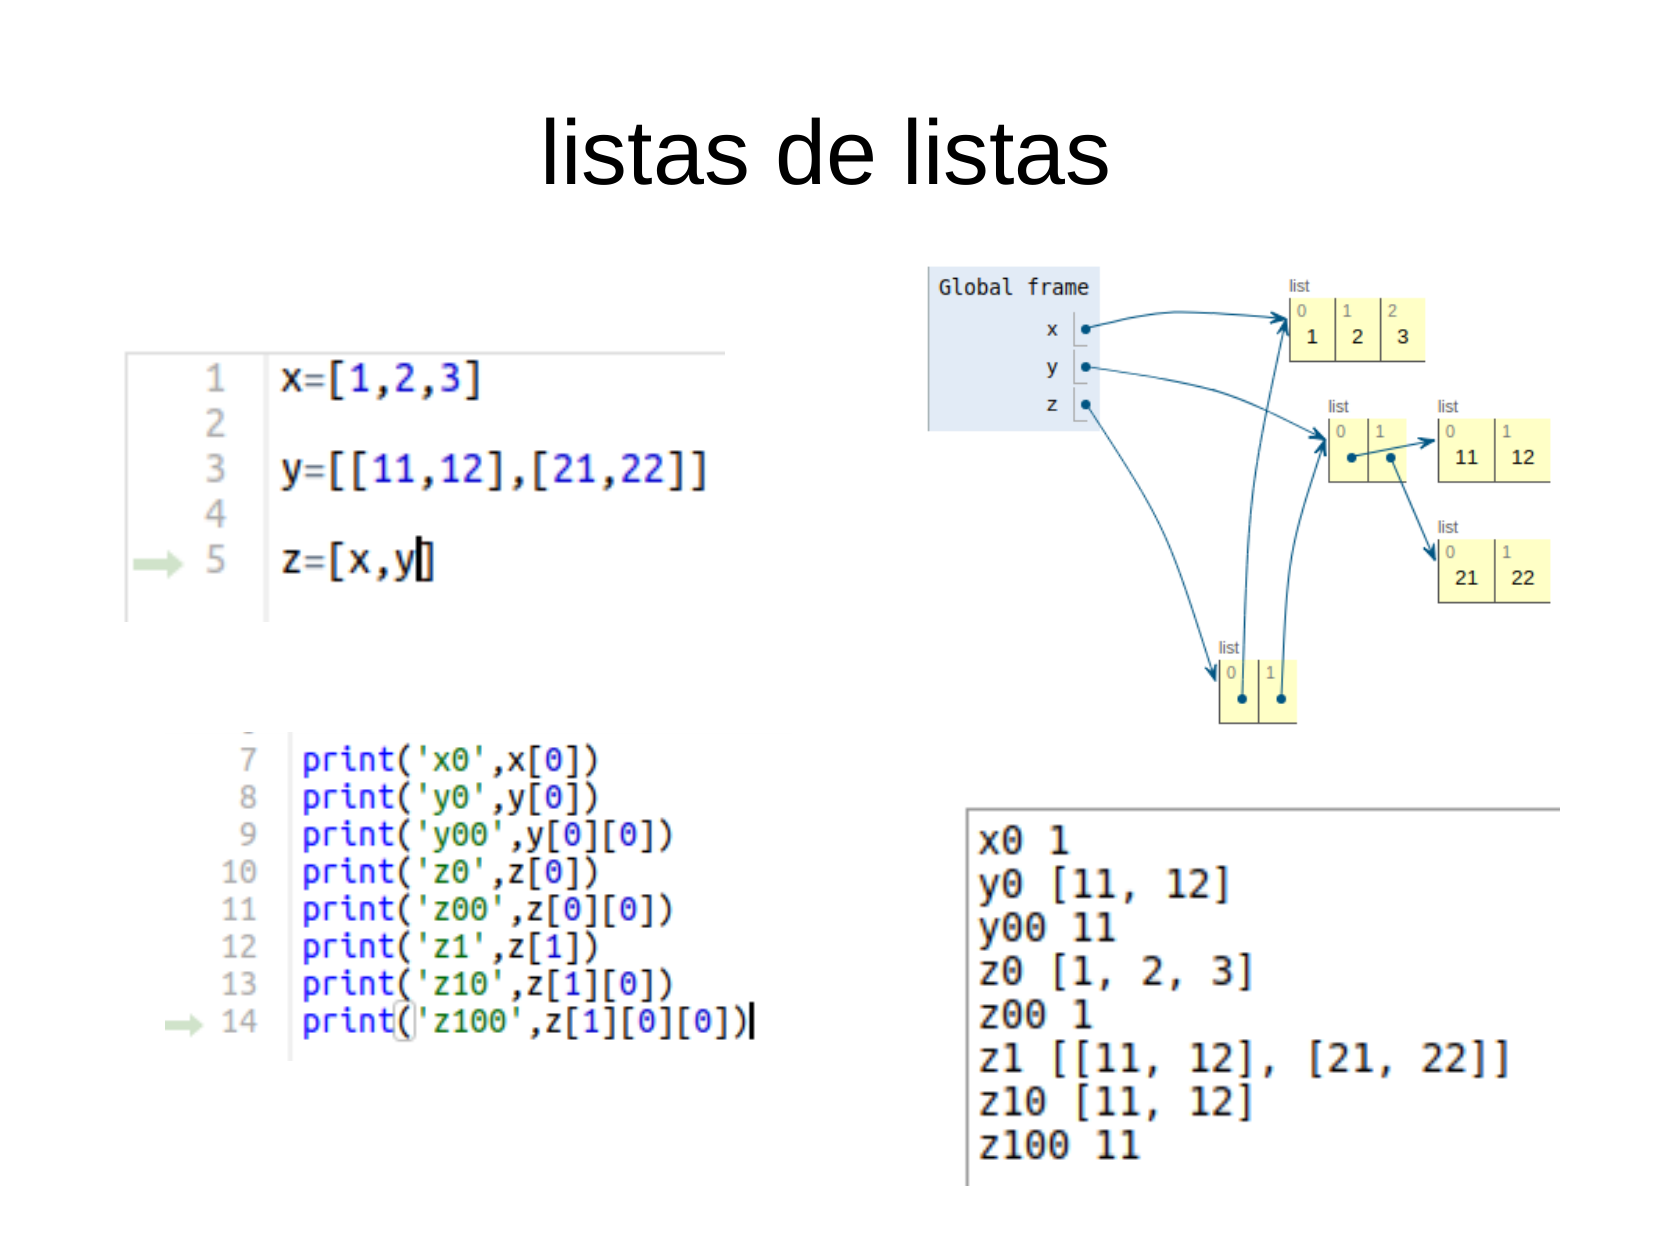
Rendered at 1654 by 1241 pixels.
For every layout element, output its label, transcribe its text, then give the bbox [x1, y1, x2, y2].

picture [106, 330, 725, 622]
picture [165, 732, 792, 1061]
picture [914, 256, 1571, 740]
title listas de listas [82, 49, 1571, 257]
picture [958, 803, 1560, 1186]
